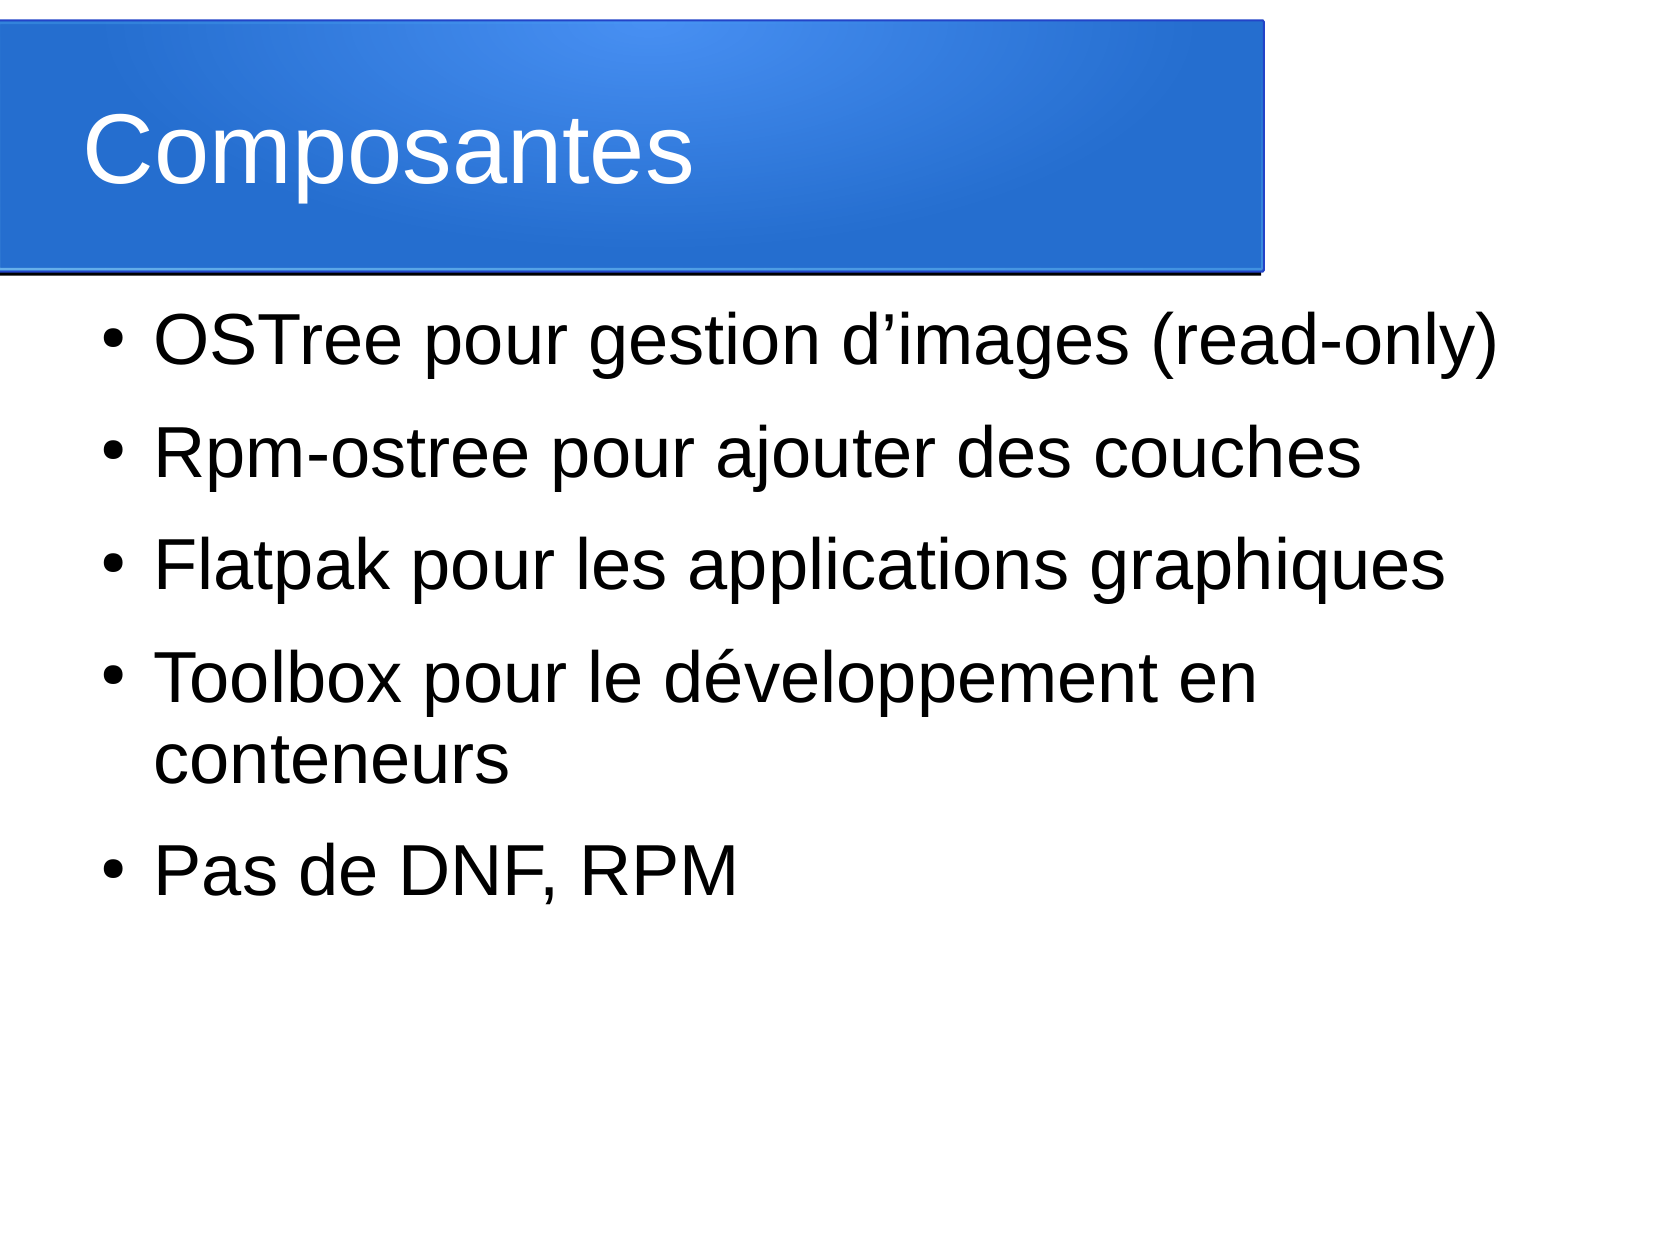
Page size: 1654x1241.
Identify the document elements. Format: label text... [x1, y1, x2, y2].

title Composantes [82, 47, 1235, 252]
list OSTree pour gestion d’images (read-only) Rpm-ostree pour ajouter des couches Flatpak pour les applications graphiques Toolbox pour le développement en conteneurs Pas de DNF, RPM [82, 299, 1571, 1019]
